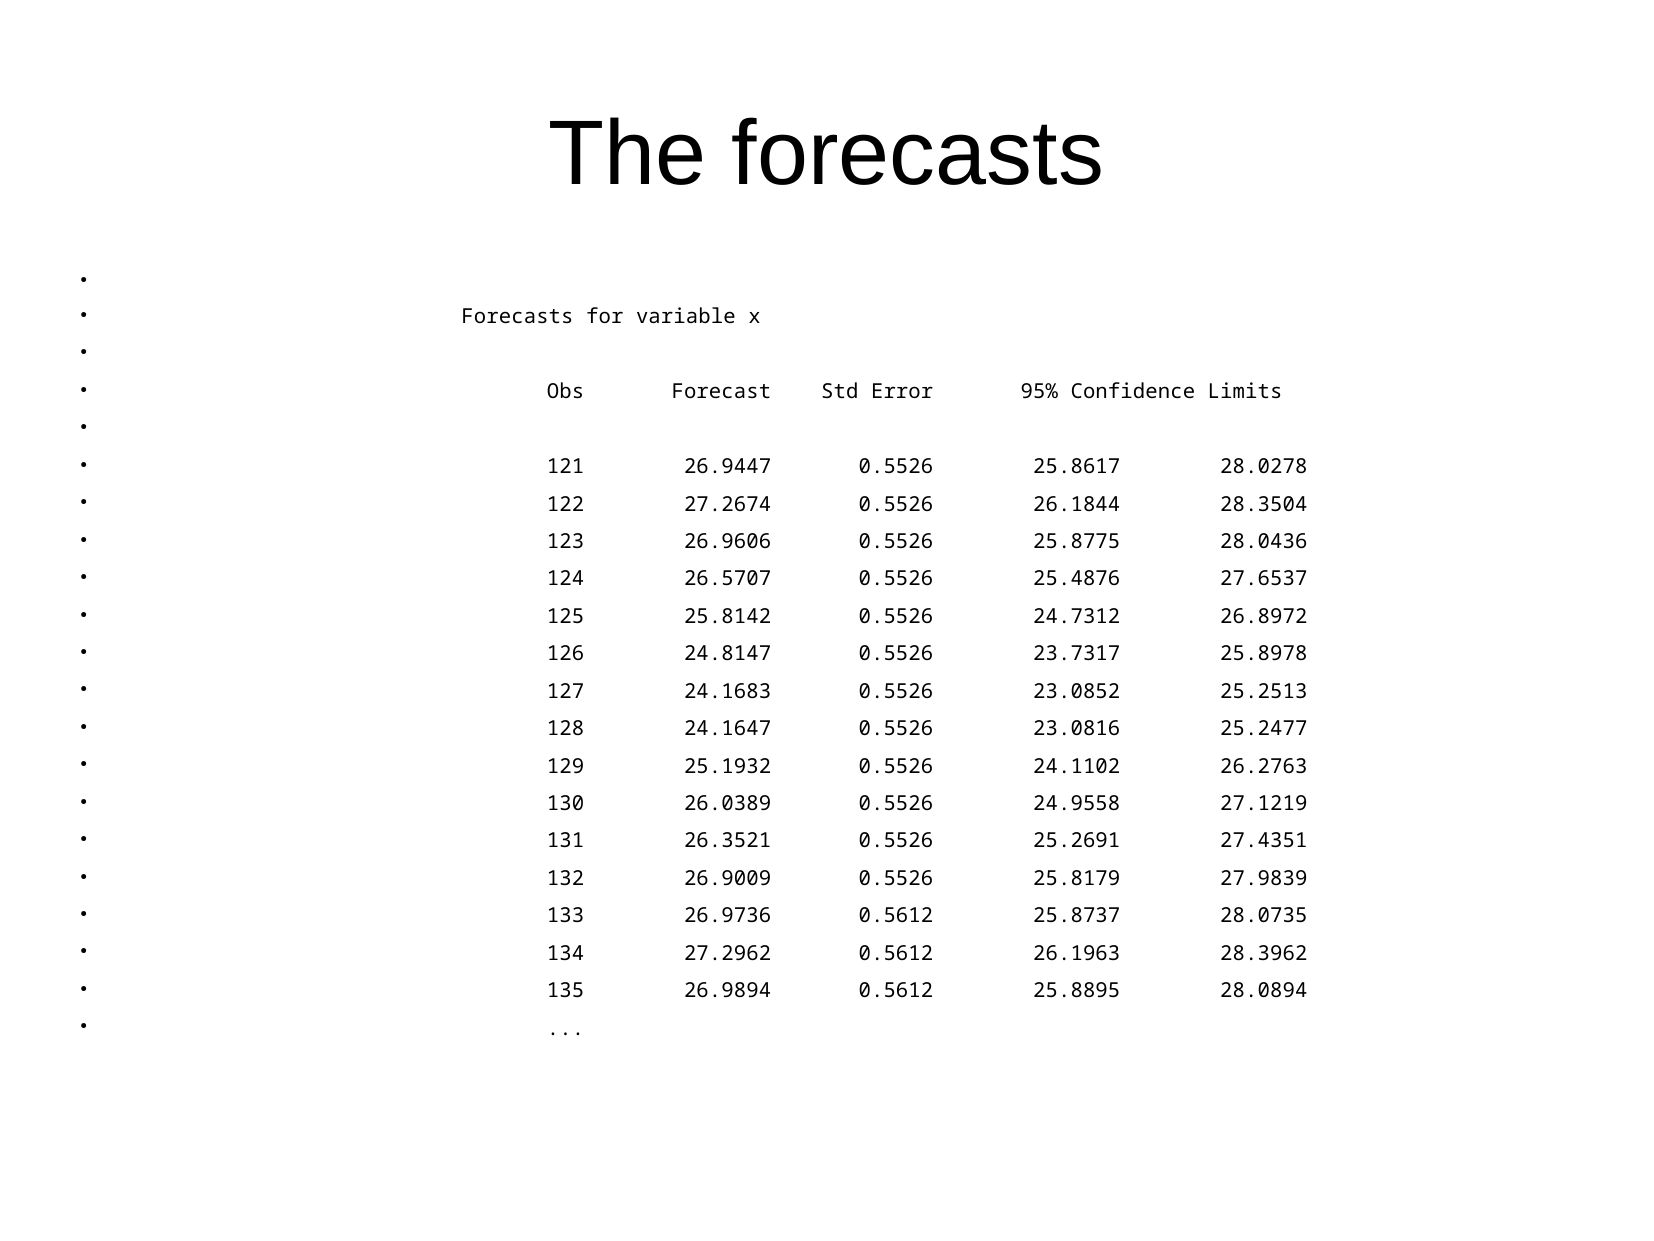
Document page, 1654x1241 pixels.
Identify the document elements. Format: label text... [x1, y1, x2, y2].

list Forecasts for variable x Obs Forecast Std Error 95% Confidence Limits 121 26.9447 0.5526 25.8617 28.0278 122 27.2674 0.5526 26.1844 28.3504 123 26.9606 0.5526 25.8775 28.0436 124 26.5707 0.5526 25.4876 27.6537 125 25.8142 0.5526 24.7312 26.8972 126 24.8147 0.5526 23.7317 25.8978 127 24.1683 0.5526 23.0852 25.2513 128 24.1647 0.5526 23.0816 25.2477 129 25.1932 0.5526 24.1102 26.2763 130 26.0389 0.5526 24.9558 27.1219 131 26.3521 0.5526 25.2691 27.4351 132 26.9009 0.5526 25.8179 27.9839 133 26.9736 0.5612 25.8737 28.0735 134 27.2962 0.5612 26.1963 28.3962 135 26.9894 0.5612 25.8895 28.0894 ... [75, 269, 1564, 1088]
title The forecasts [82, 56, 1571, 250]
